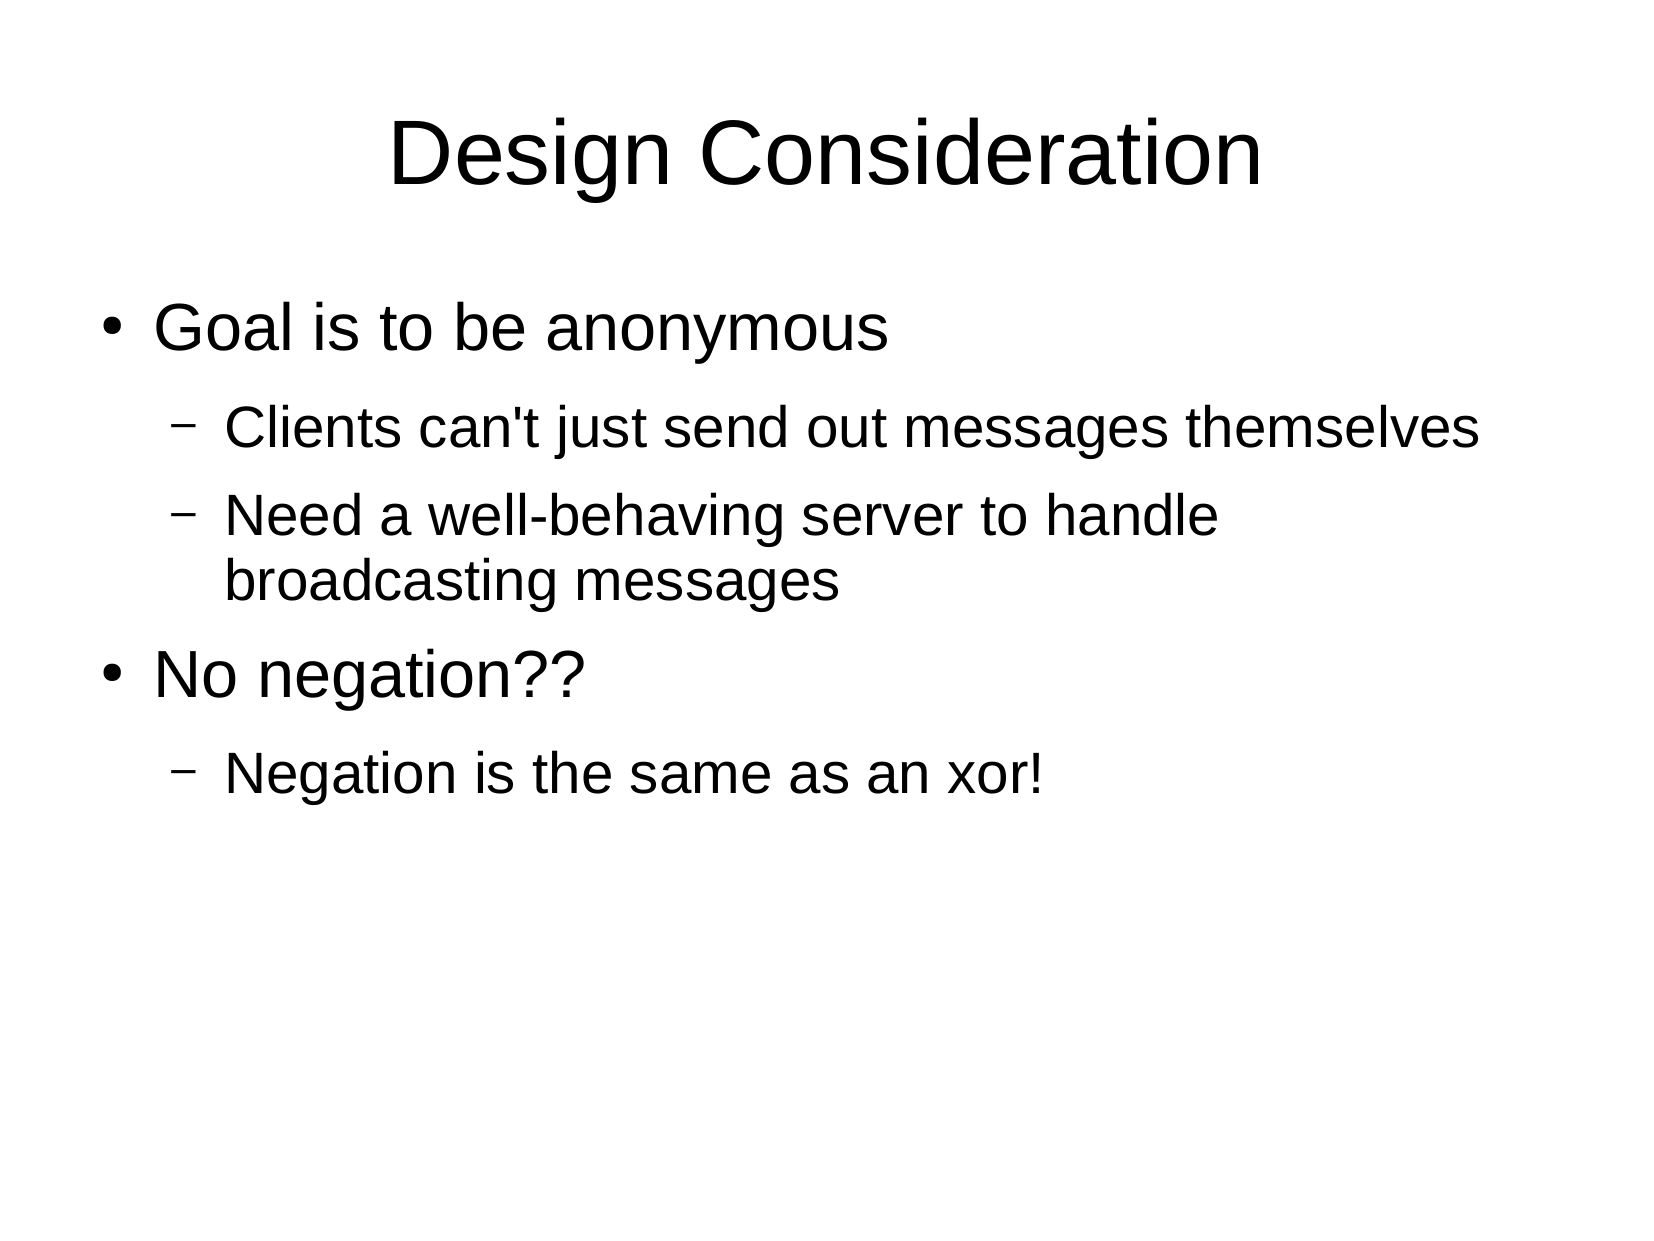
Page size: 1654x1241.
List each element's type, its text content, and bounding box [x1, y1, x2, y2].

list Goal is to be anonymous Clients can't just send out messages themselves Need a well-behaving server to handle broadcasting messages No negation?? Negation is the same as an xor! [82, 290, 1571, 1010]
title Design Consideration [82, 49, 1571, 257]
